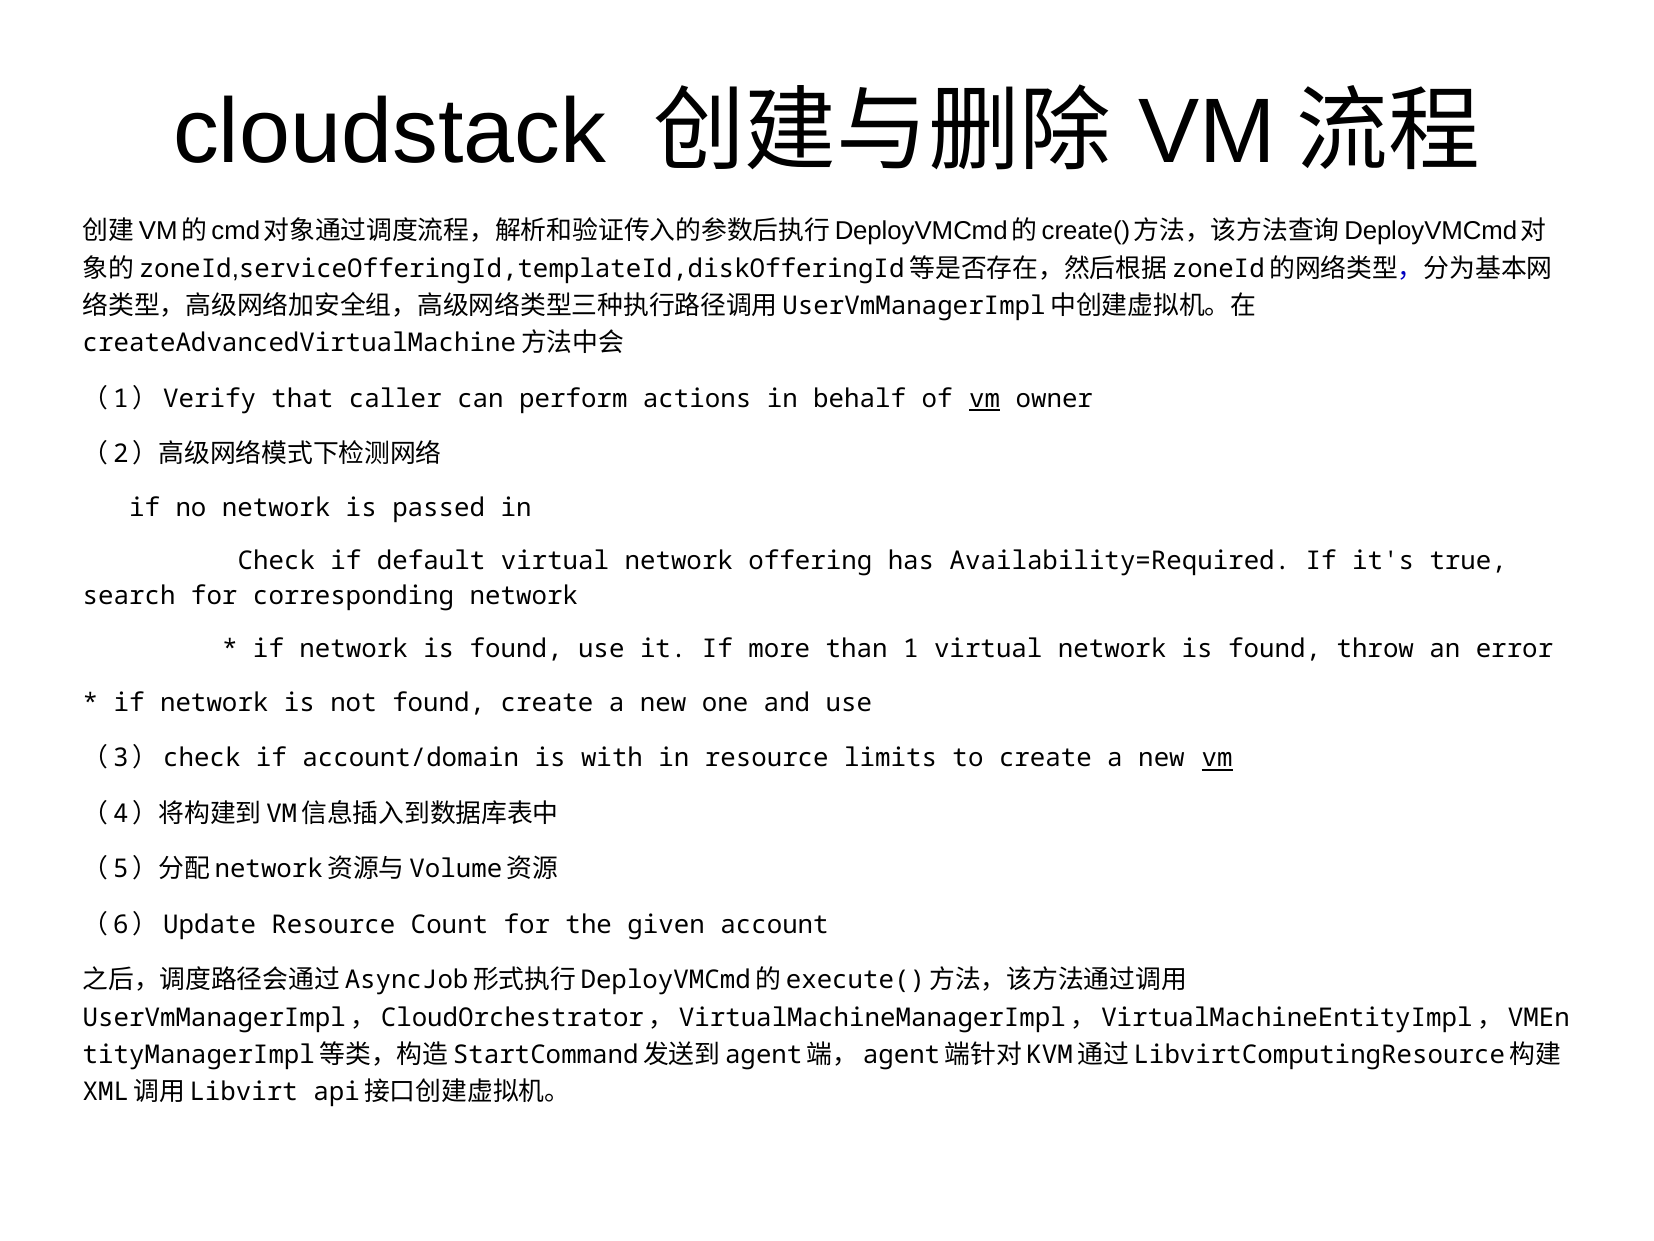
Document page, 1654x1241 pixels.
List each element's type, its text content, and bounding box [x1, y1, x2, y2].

list 创建VM的cmd对象通过调度流程，解析和验证传入的参数后执行DeployVMCmd的create()方法，该方法查询DeployVMCmd对象的zoneId,serviceOfferingId,templateId,diskOfferingId等是否存在，然后根据zoneId的网络类型，分为基本网络类型，高级网络加安全组，高级网络类型三种执行路径调用UserVmManagerImpl中创建虚拟机。在createAdvancedVirtualMachine方法中会 （1）Verify that caller can perform actions in behalf of vm owner （2）高级网络模式下检测网络 if no network is passed in Check if default virtual network offering has Availability=Required. If it's true, search for corresponding network * if network is found, use it. If more than 1 virtual network is found, throw an error * if network is not found, create a new one and use （3）check if account/domain is with in resource limits to create a new vm （4）将构建到VM信息插入到数据库表中 （5）分配network资源与Volume资源 （6）Update Resource Count for the given account 之后，调度路径会通过AsyncJob形式执行DeployVMCmd的execute()方法，该方法通过调用UserVmManagerImpl，CloudOrchestrator，VirtualMachineManagerImpl，VirtualMachineEntityImpl，VMEntityManagerImpl等类，构造StartCommand发送到agent端，agent端针对KVM通过LibvirtComputingResource构建XML调用Libvirt api接口创建虚拟机。 [82, 210, 1571, 1156]
title cloudstack 创建与删除VM流程 [82, 49, 1571, 196]
